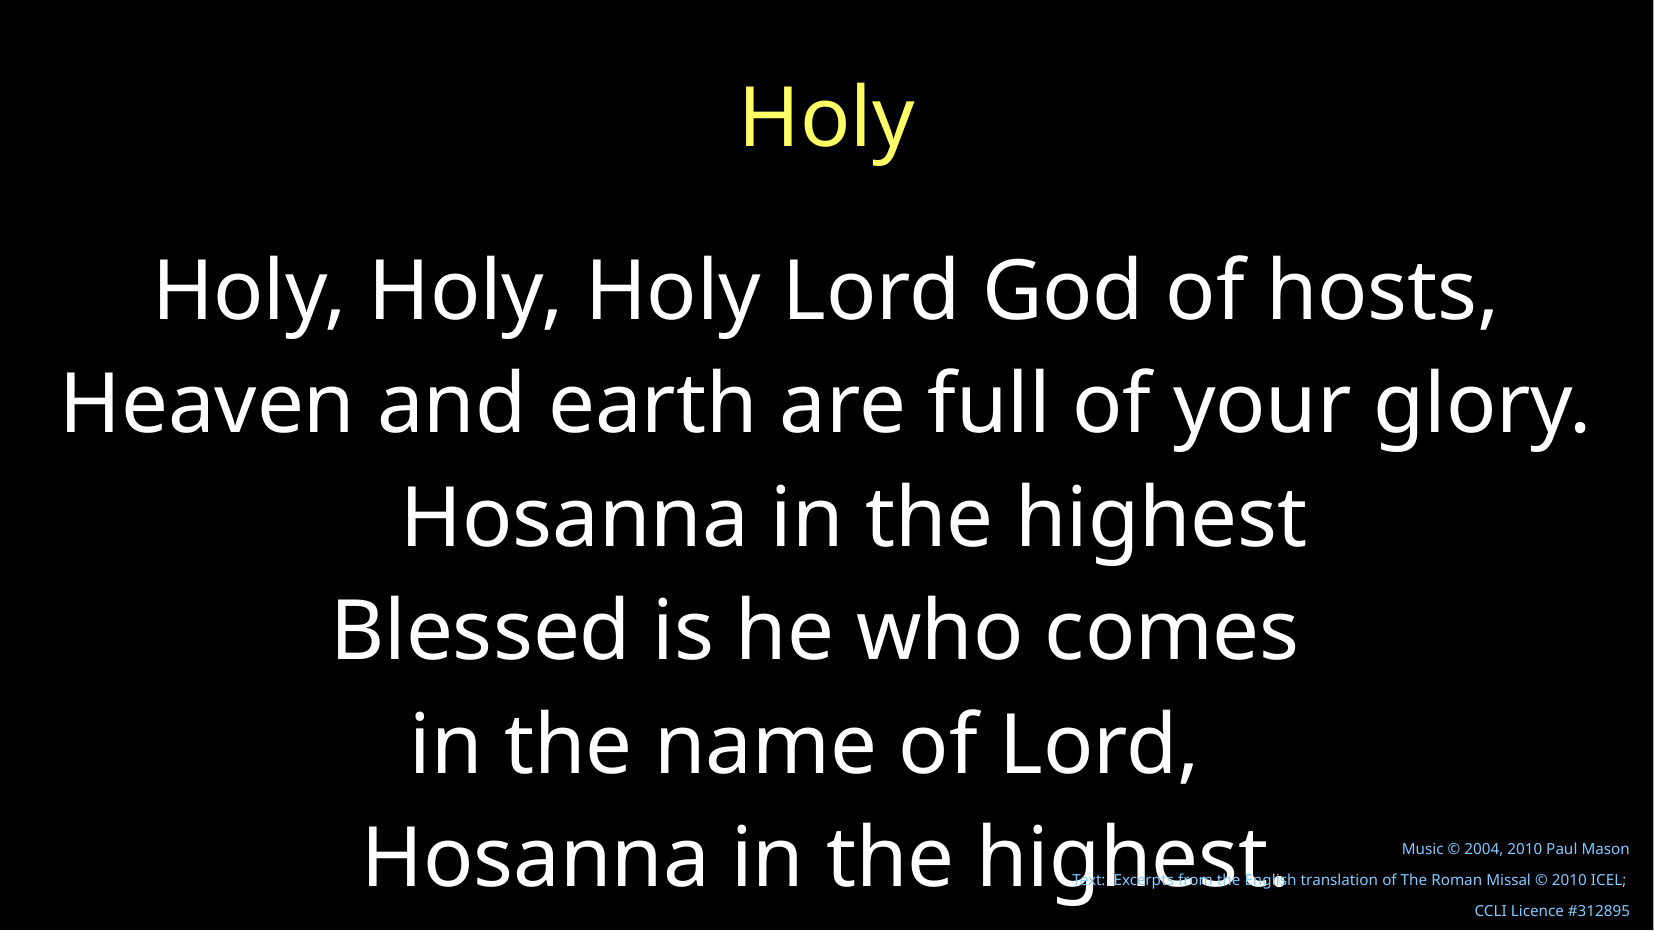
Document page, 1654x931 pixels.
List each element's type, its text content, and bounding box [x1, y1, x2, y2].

text_box Music © 2004, 2010 Paul Mason Text: Excerpts from the English translation of The Roman Missal © 2010 ICEL; CCLI Licence #312895 [35, 838, 1630, 922]
list Holy, Holy, Holy Lord God of hosts, Heaven and earth are full of your glory. Hosanna in the highest Blessed is he who comes in the name of Lord, Hosanna in the highest. [0, 230, 1654, 931]
title Holy [82, 37, 1571, 193]
